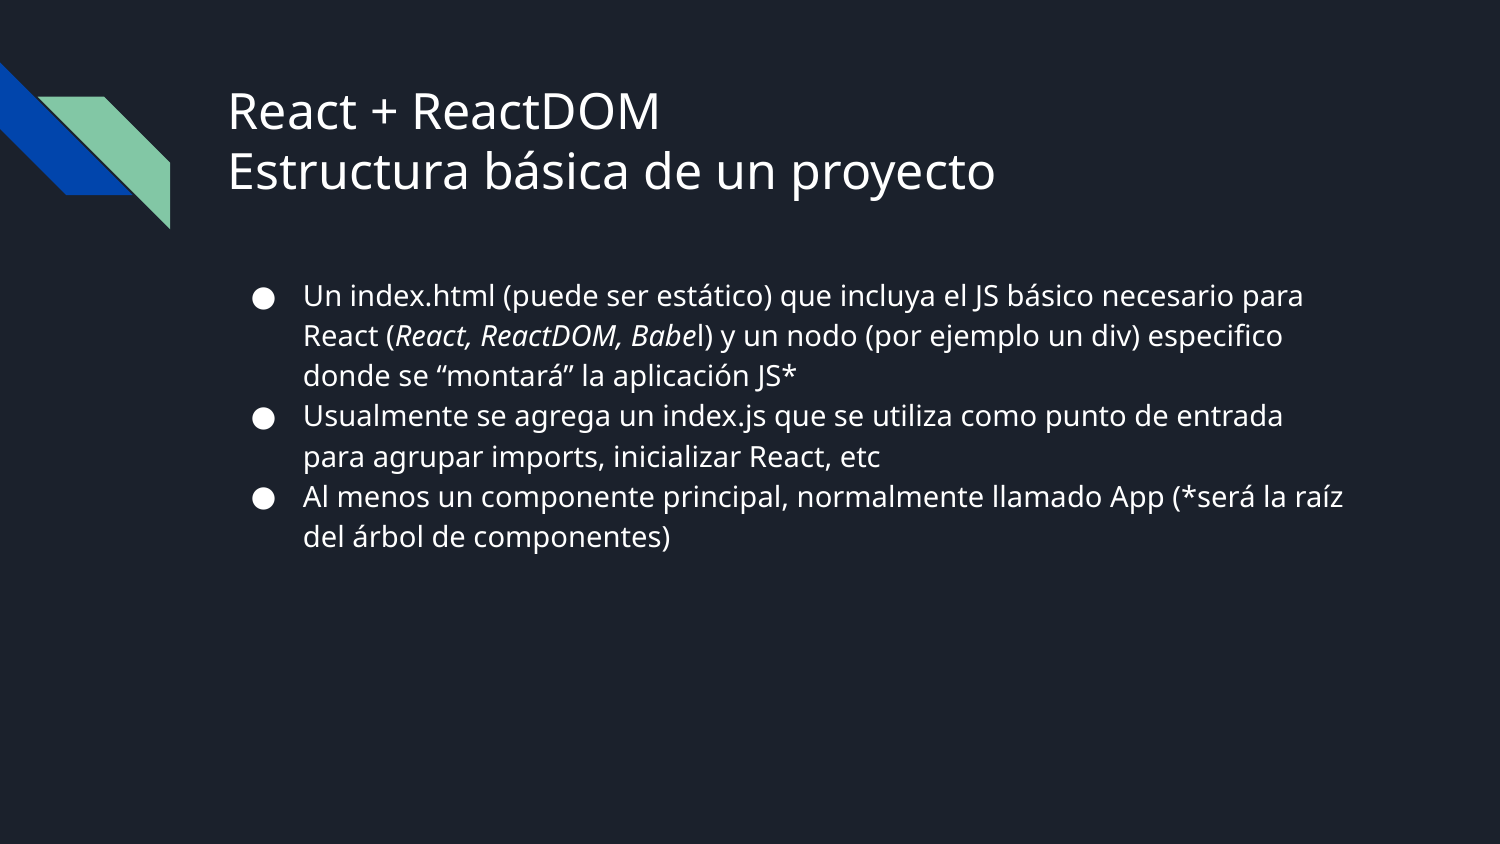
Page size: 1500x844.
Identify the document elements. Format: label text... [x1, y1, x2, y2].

title React + ReactDOM Estructura básica de un proyecto [212, 64, 1368, 215]
list Un index.html (puede ser estático) que incluya el JS básico necesario para React (React, ReactDOM, Babel) y un nodo (por ejemplo un div) especifico donde se “montará” la aplicación JS* Usualmente se agrega un index.js que se utiliza como punto de entrada para agrupar imports, inicializar React, etc Al menos un componente principal, normalmente llamado App (*será la raíz del árbol de componentes) [212, 257, 1368, 735]
